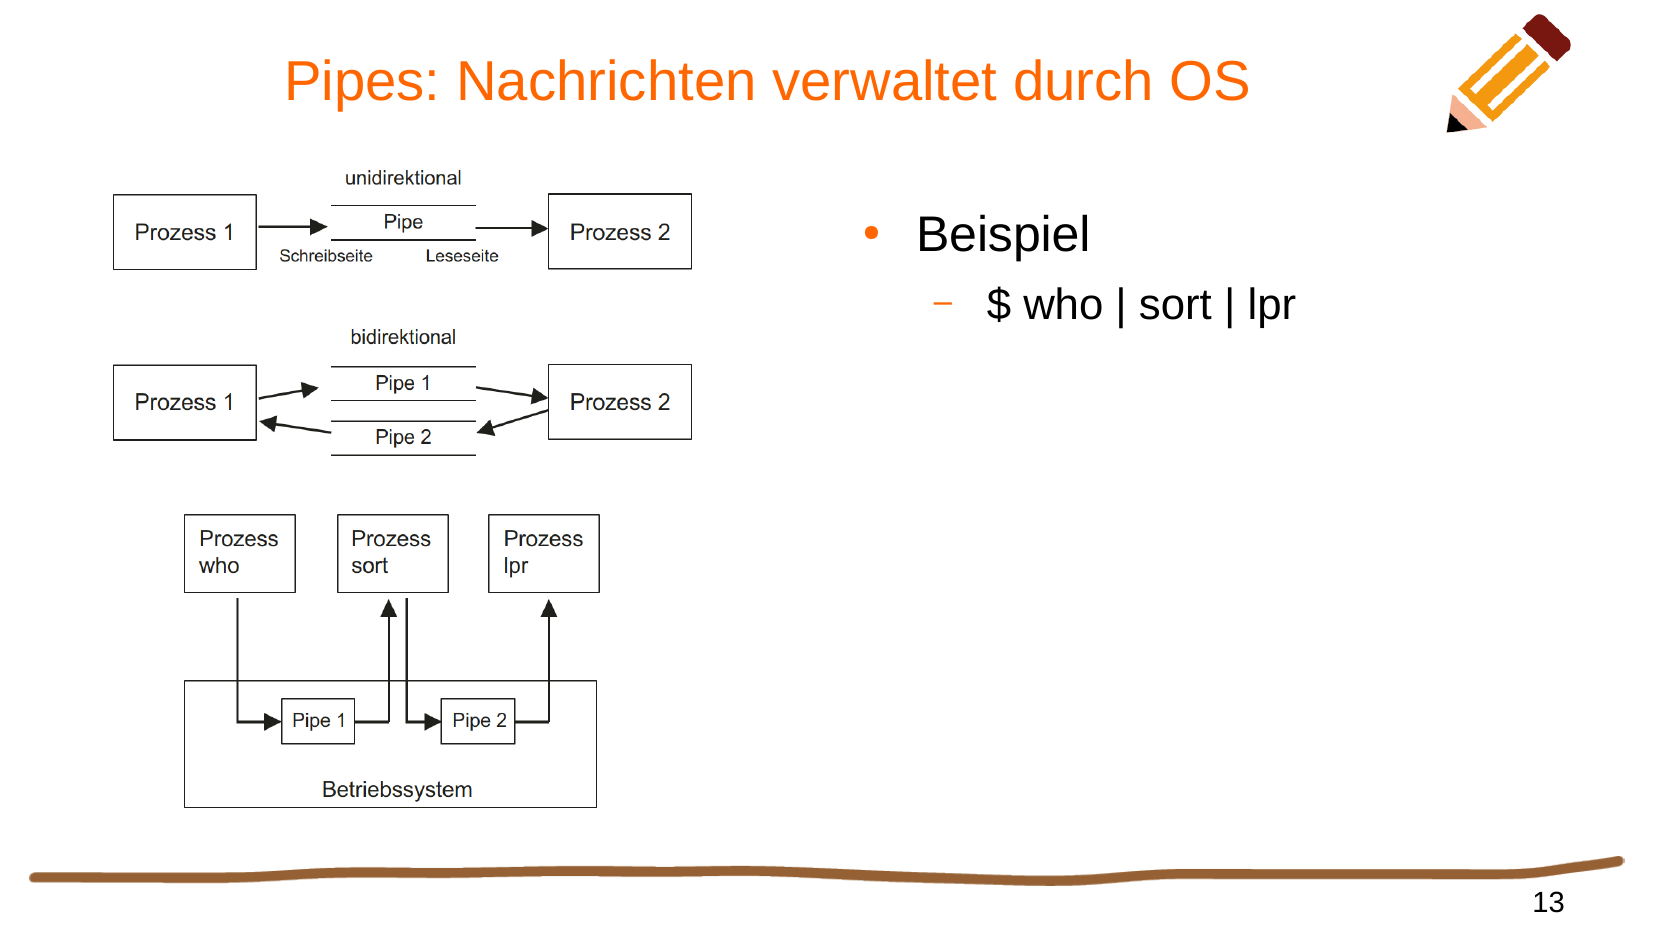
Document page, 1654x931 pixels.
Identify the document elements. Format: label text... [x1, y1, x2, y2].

picture [75, 149, 735, 481]
list Beispiel $ who | sort | lpr [845, 206, 1566, 857]
picture [1446, 14, 1571, 133]
picture [150, 487, 622, 826]
title Pipes: Nachrichten verwaltet durch OS [88, 29, 1447, 133]
picture [29, 856, 1625, 886]
